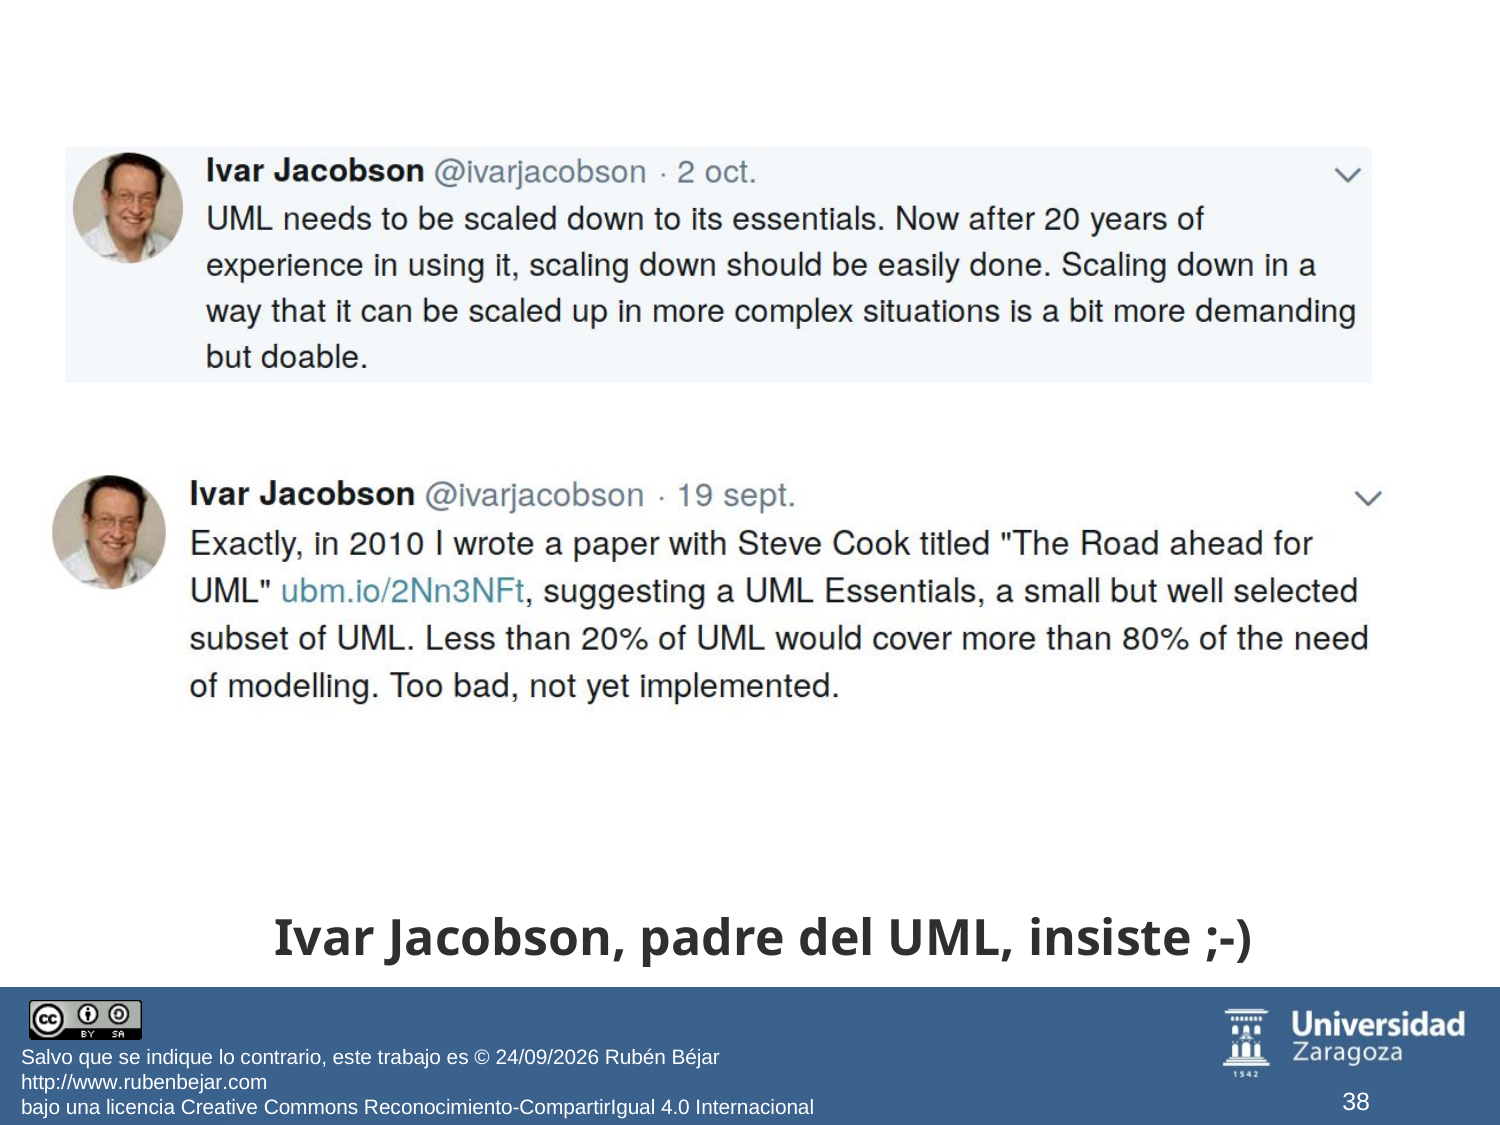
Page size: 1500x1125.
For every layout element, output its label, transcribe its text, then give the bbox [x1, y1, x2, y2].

picture [65, 147, 1372, 383]
picture [44, 466, 1392, 715]
list Ivar Jacobson, padre del UML, insiste ;-) [224, 897, 1465, 969]
picture [0, 987, 1500, 1125]
